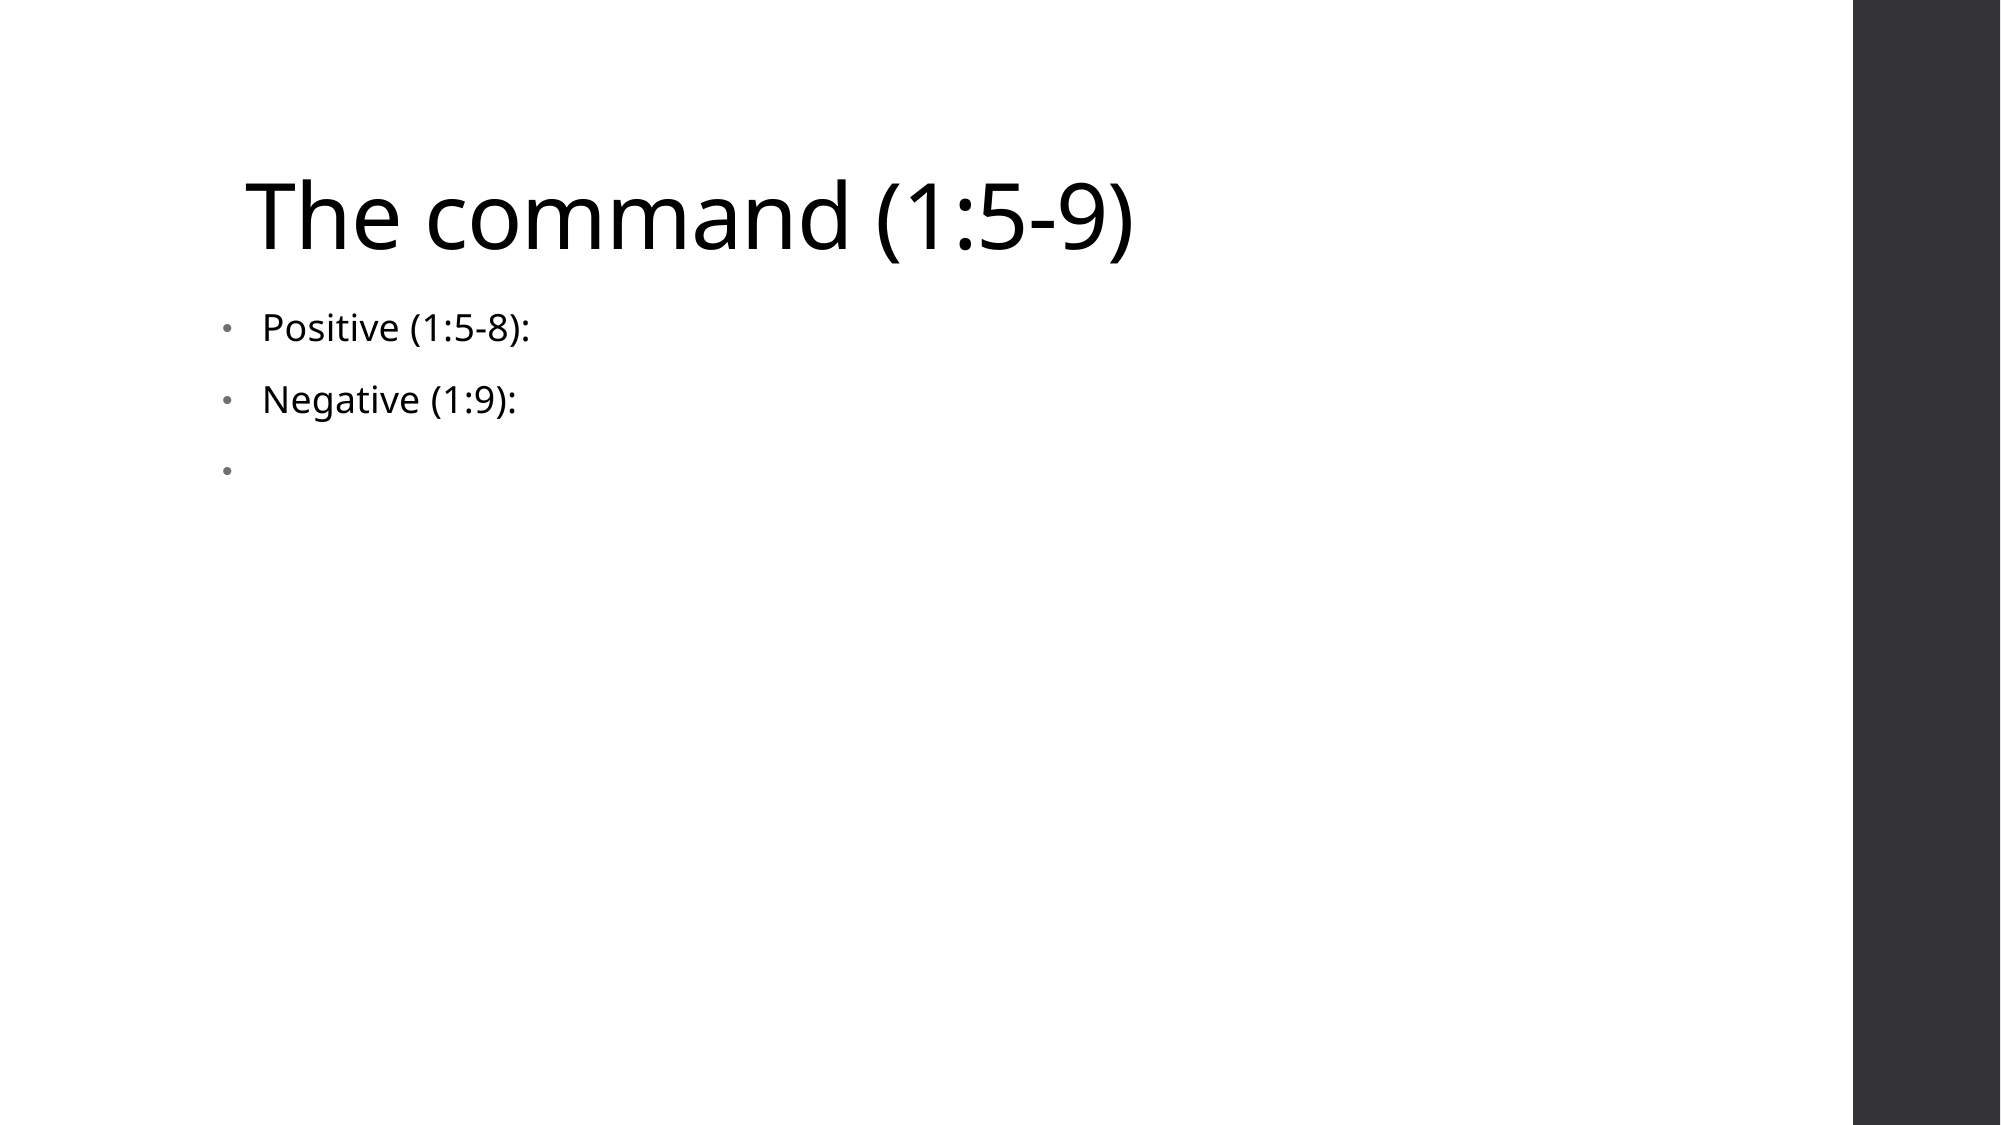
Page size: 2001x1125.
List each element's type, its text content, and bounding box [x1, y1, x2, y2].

title The command (1:5-9) [206, 60, 1797, 278]
list Positive (1:5-8): Negative (1:9): [206, 299, 1617, 1014]
